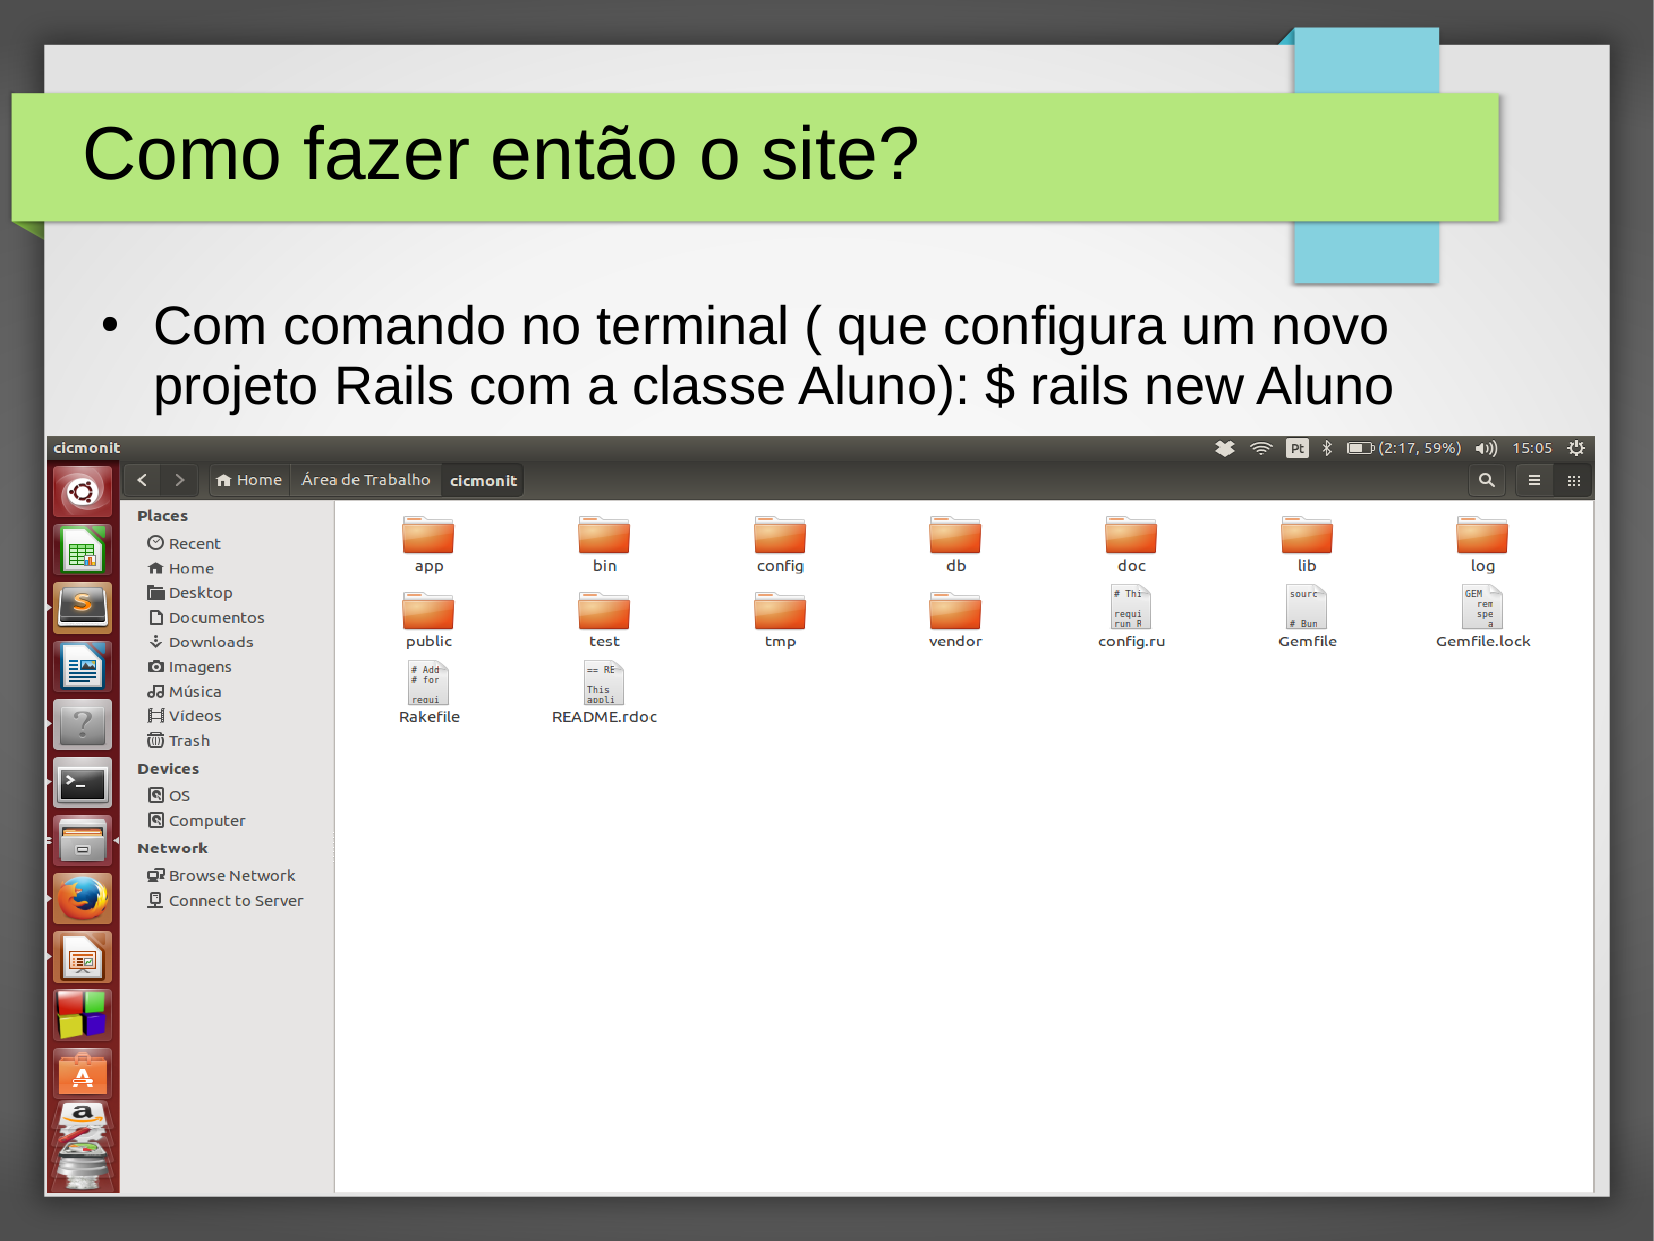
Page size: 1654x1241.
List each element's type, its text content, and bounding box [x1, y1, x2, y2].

picture [0, 0, 1654, 1241]
title Como fazer então o site? [82, 94, 1264, 213]
list Com comando no terminal ( que configura um novo projeto Rails com a classe Aluno): $ rails new Aluno [82, 295, 1571, 436]
